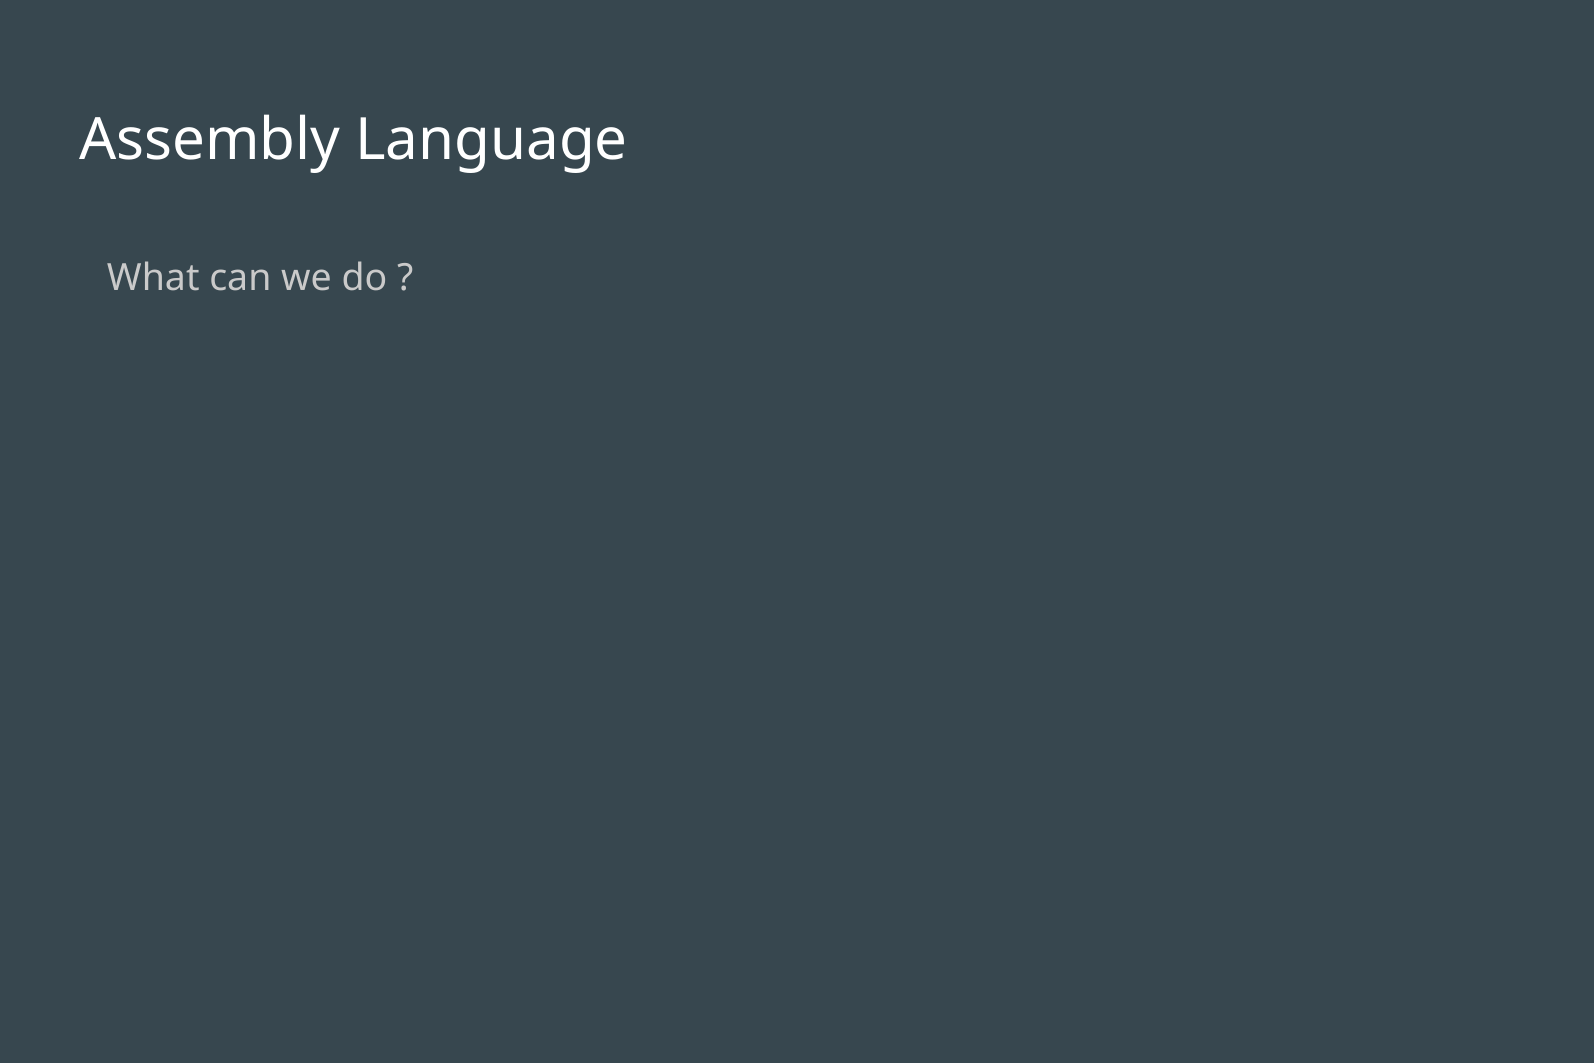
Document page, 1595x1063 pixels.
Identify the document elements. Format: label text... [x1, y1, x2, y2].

list What can we do ? [54, 238, 1541, 945]
title Assembly Language [79, 48, 1449, 227]
